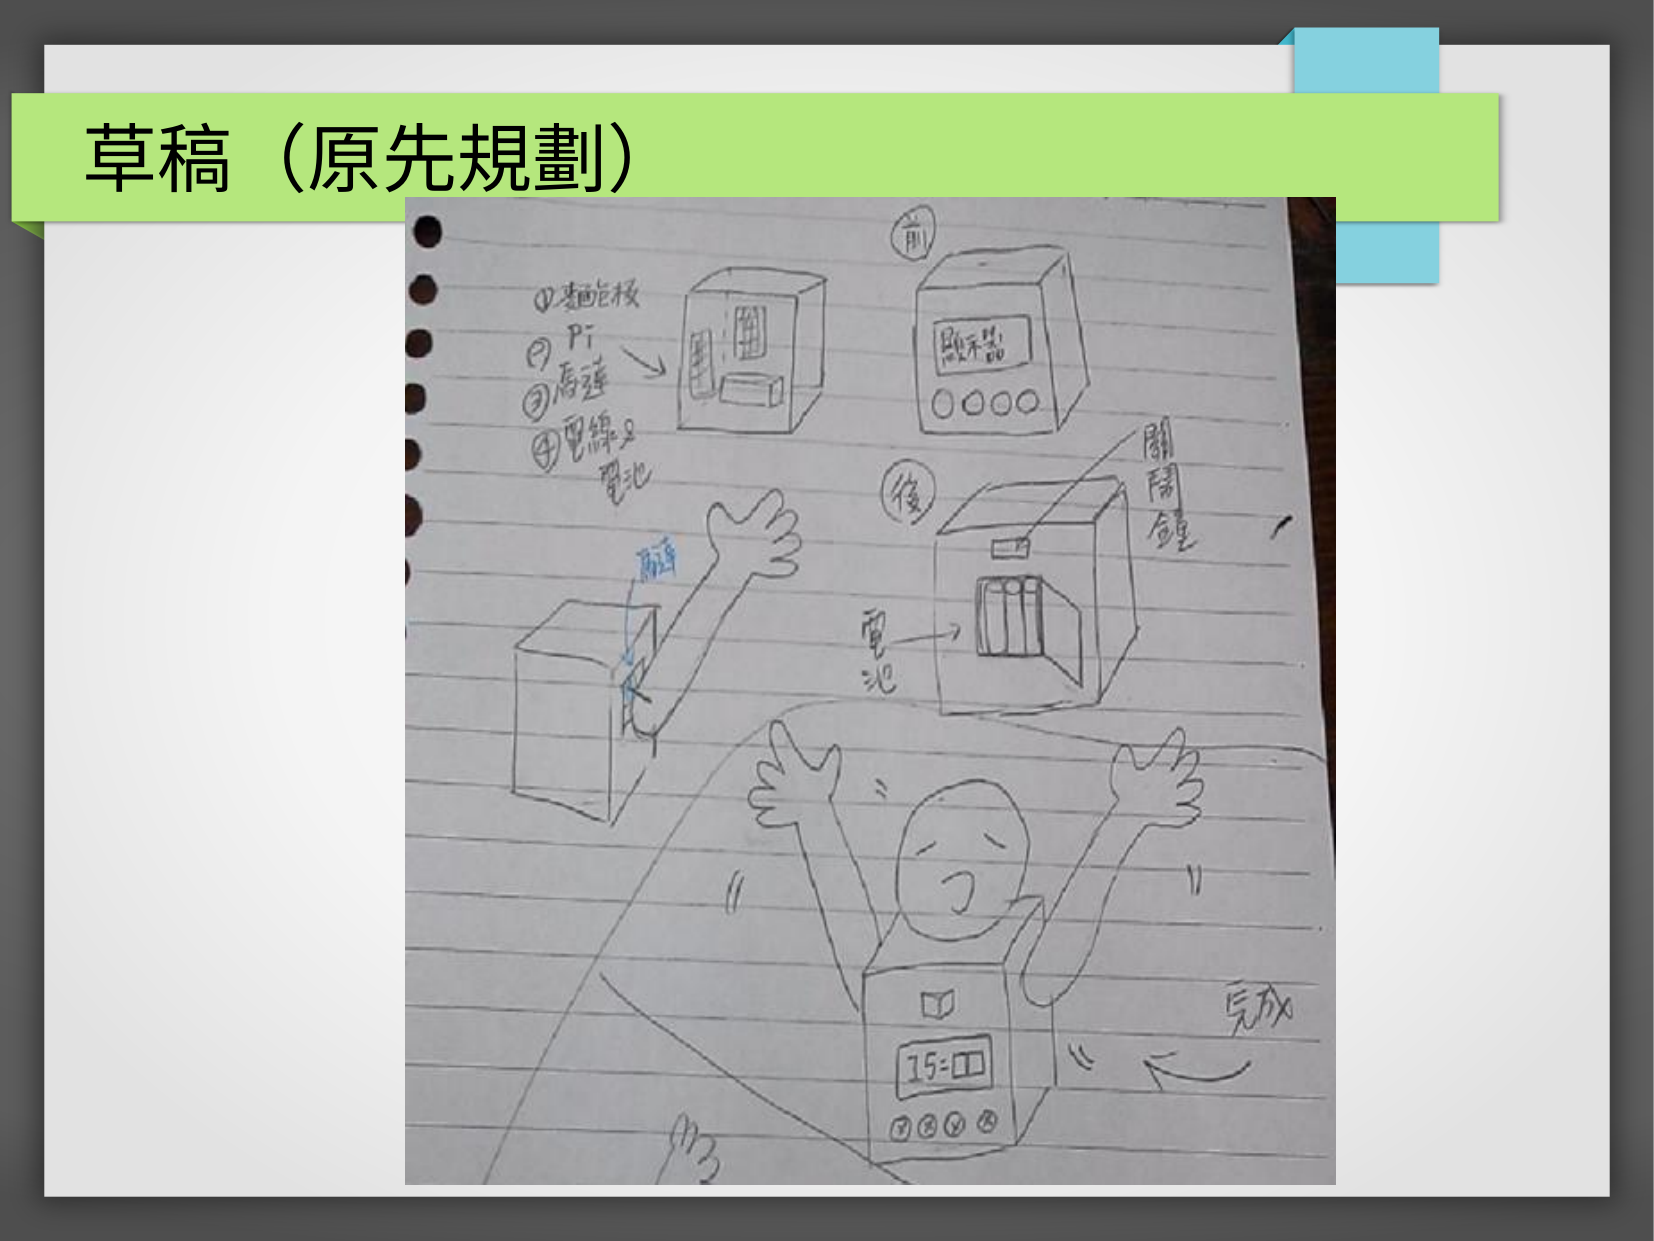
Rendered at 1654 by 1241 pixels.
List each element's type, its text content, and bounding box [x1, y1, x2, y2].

picture [0, 0, 1654, 1241]
title 草稿（原先規劃） [82, 94, 1264, 213]
